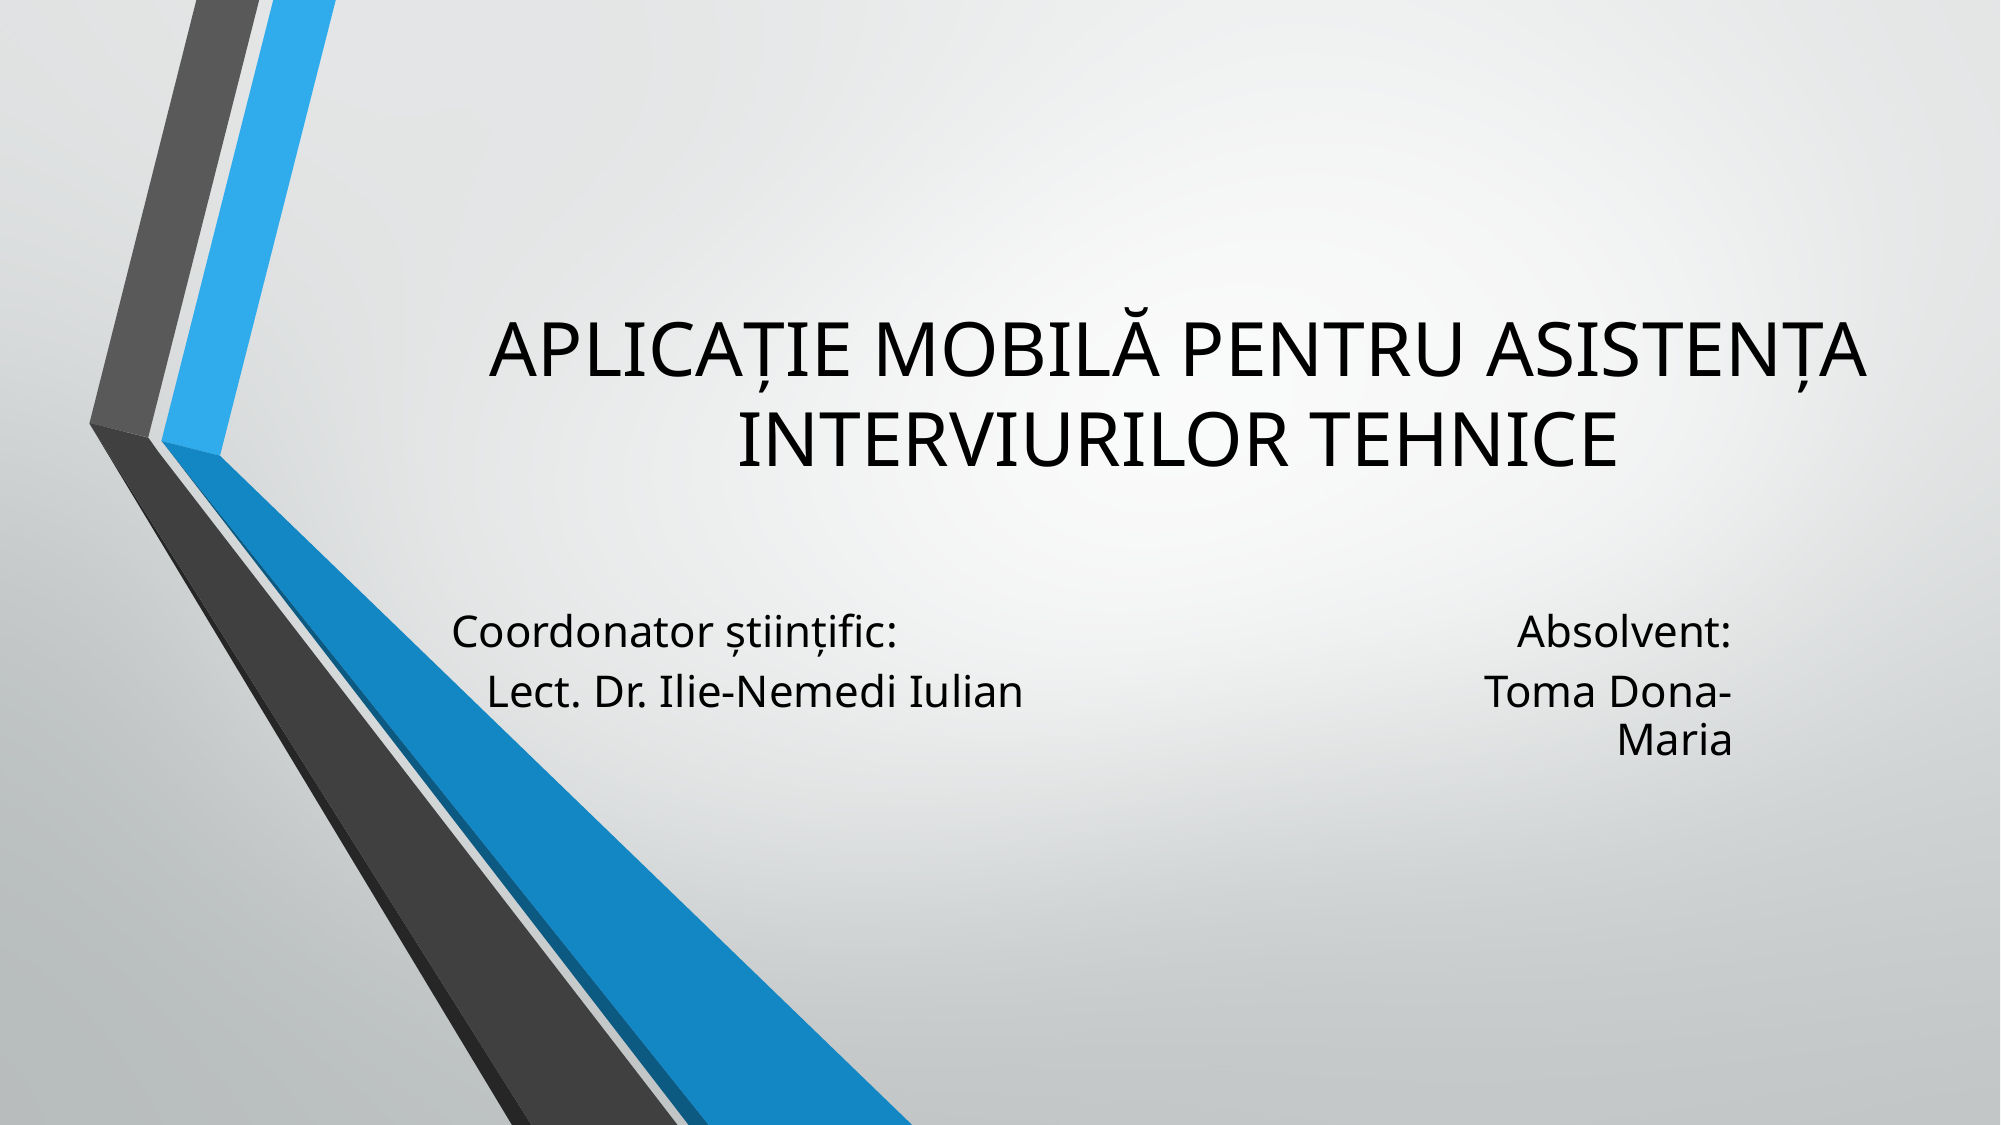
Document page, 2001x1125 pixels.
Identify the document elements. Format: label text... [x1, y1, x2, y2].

title APLICAȚIE MOBILĂ PENTRU ASISTENȚA INTERVIURILOR TEHNICE [447, 118, 1911, 490]
subtitle Coordonator științific: Absolvent: Lect. Dr. Ilie-Nemedi Iulian Toma Dona-Maria [333, 602, 1796, 788]
